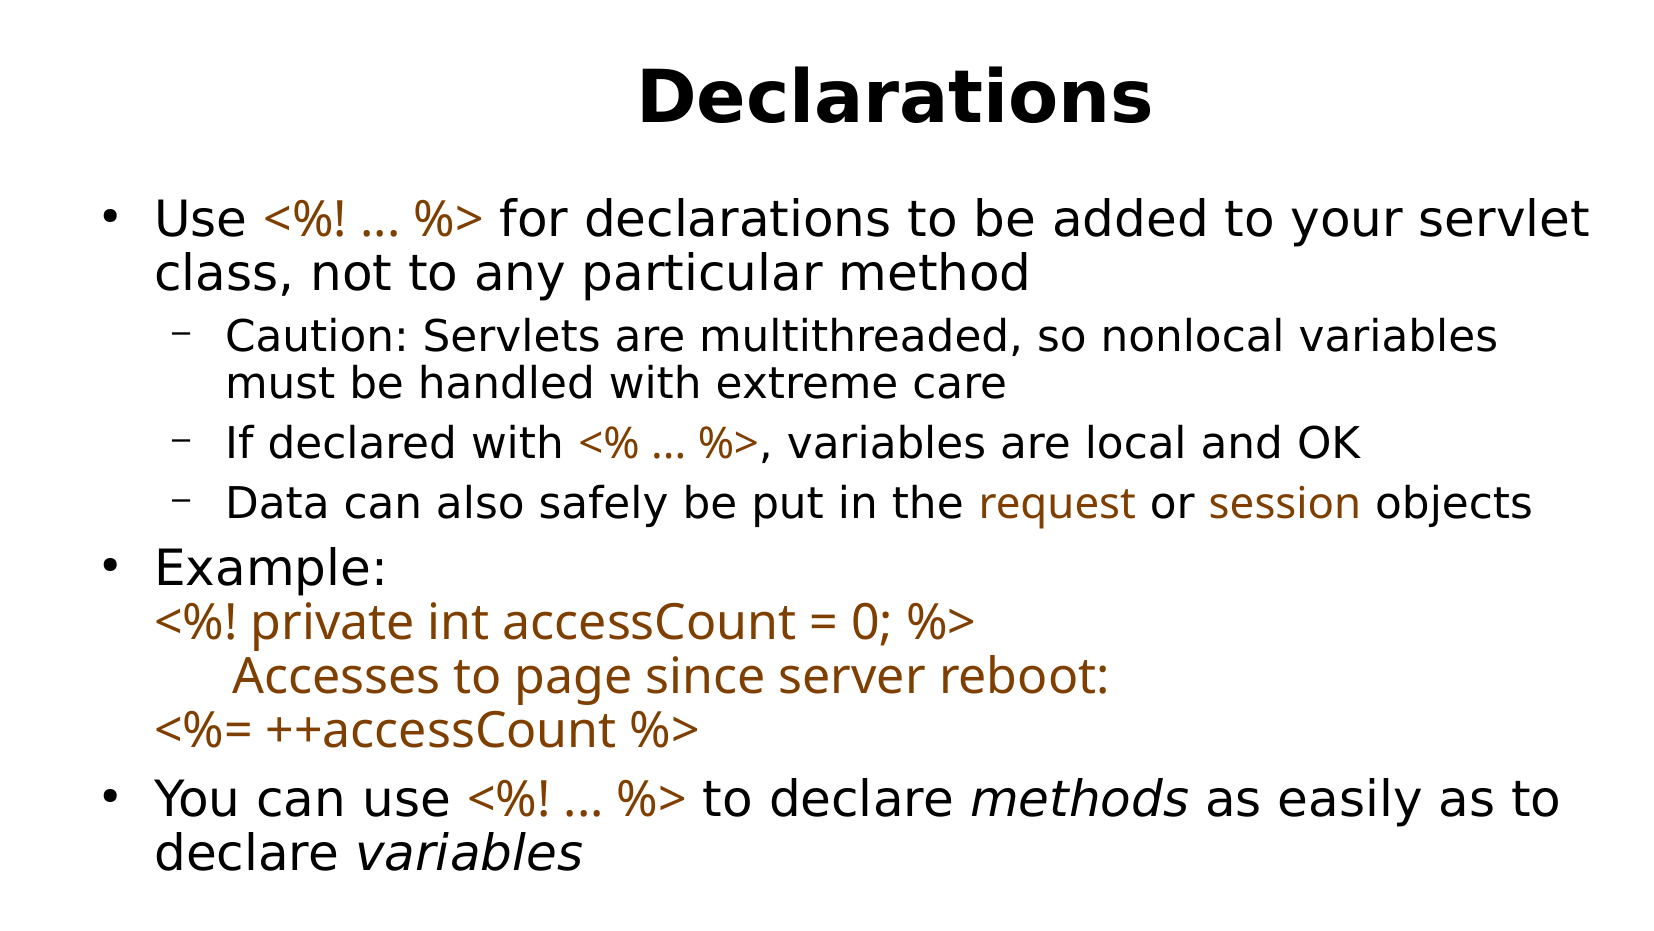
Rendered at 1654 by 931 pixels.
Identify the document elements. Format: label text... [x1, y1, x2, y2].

title Declarations [220, 31, 1571, 145]
list Use <%! ... %> for declarations to be added to your servlet class, not to any particular method Caution: Servlets are multithreaded, so nonlocal variables must be handled with extreme care If declared with <% ... %>, variables are local and OK Data can also safely be put in the request or session objects Example: <%! private int accessCount = 0; %> Accesses to page since server reboot: <%= ++accessCount %> You can use <%! ... %> to declare methods as easily as to declare variables [68, 185, 1620, 899]
